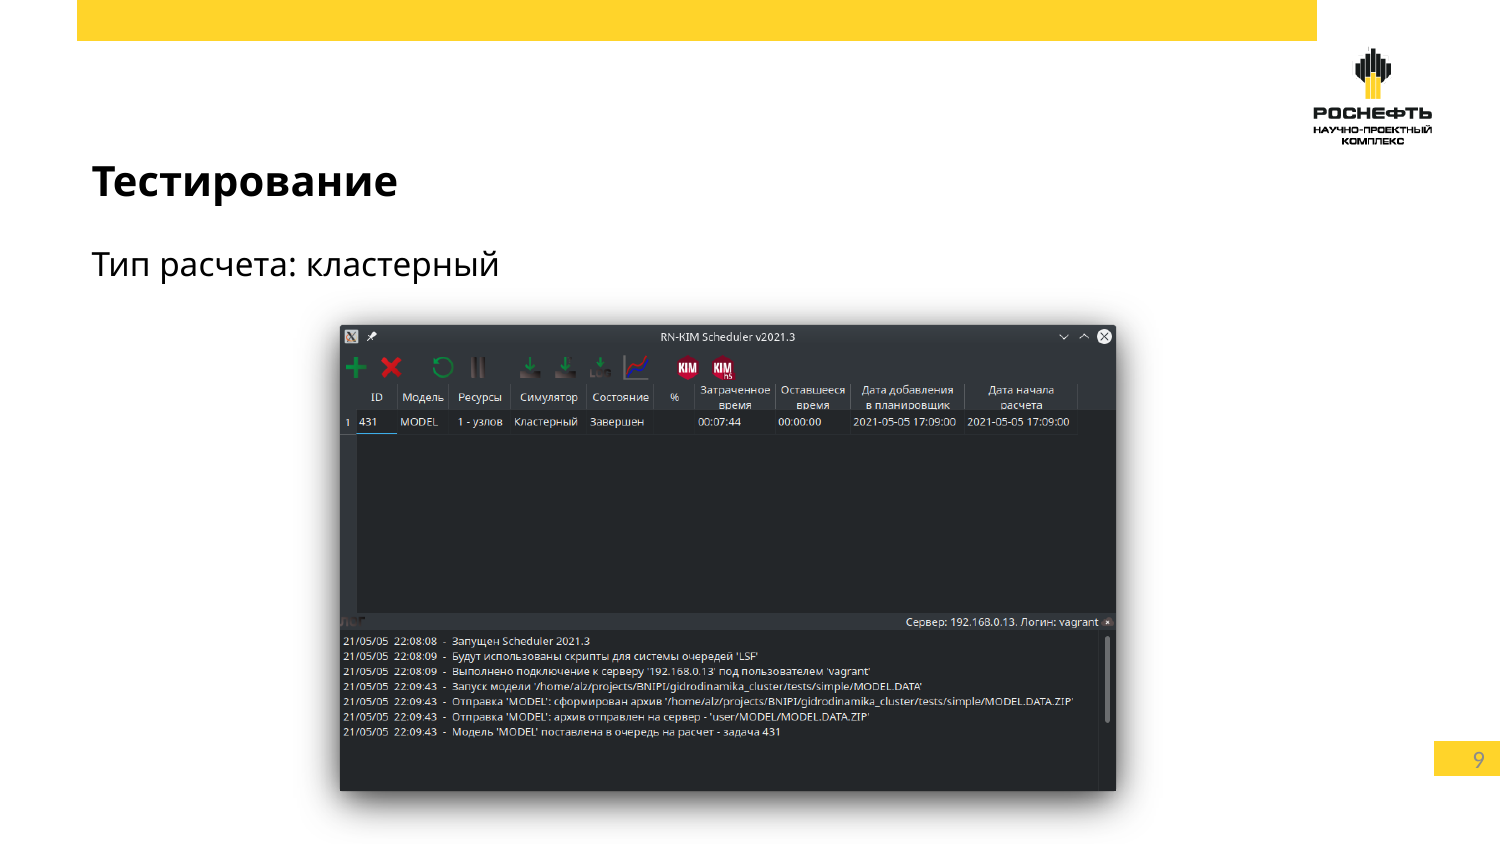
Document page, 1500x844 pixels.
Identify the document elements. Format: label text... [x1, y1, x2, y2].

text_box Тип расчета: кластерный [76, 235, 583, 292]
picture [285, 280, 1170, 844]
text_box Тестирование [76, 147, 951, 213]
picture [1269, 0, 1500, 236]
